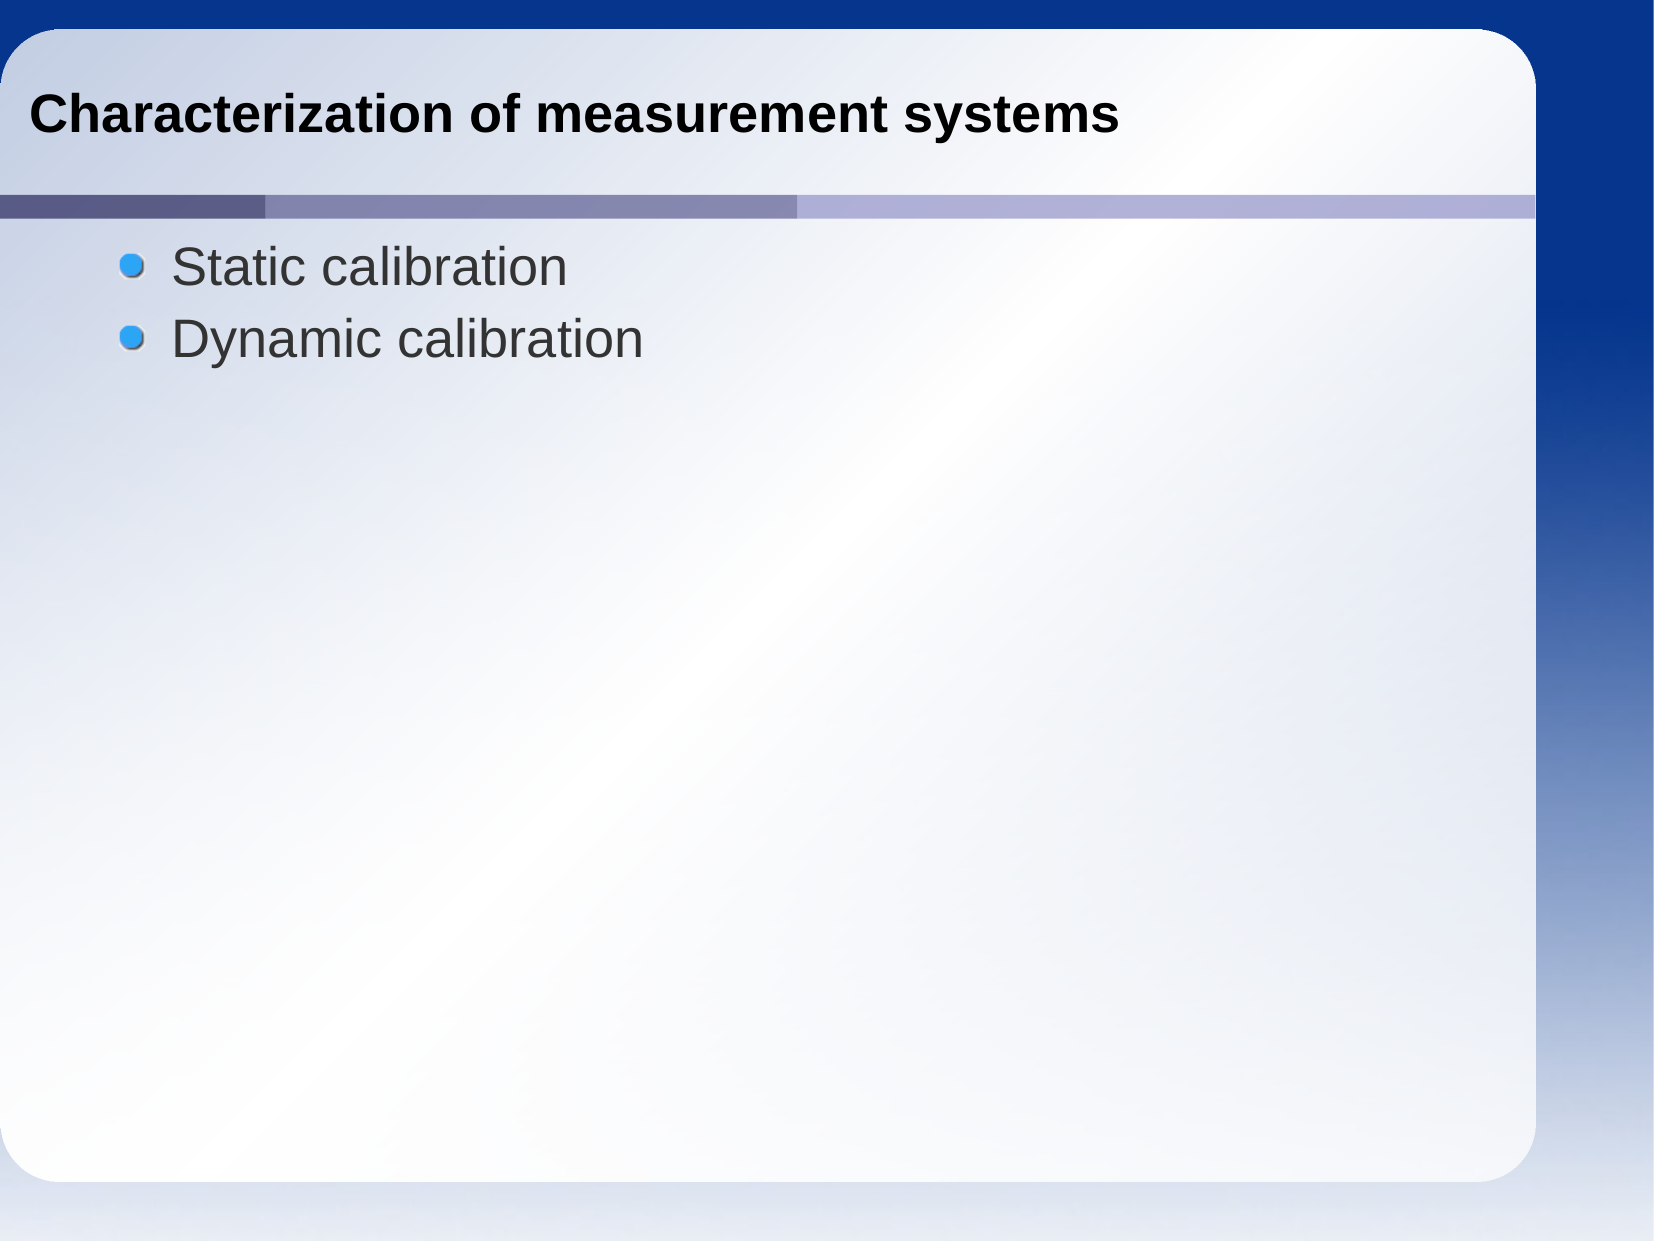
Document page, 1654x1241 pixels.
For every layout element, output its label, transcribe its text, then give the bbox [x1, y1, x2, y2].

list Static calibration Dynamic calibration [29, 236, 1506, 1152]
picture [0, 0, 1654, 1241]
title Characterization of measurement systems [29, 49, 1506, 178]
